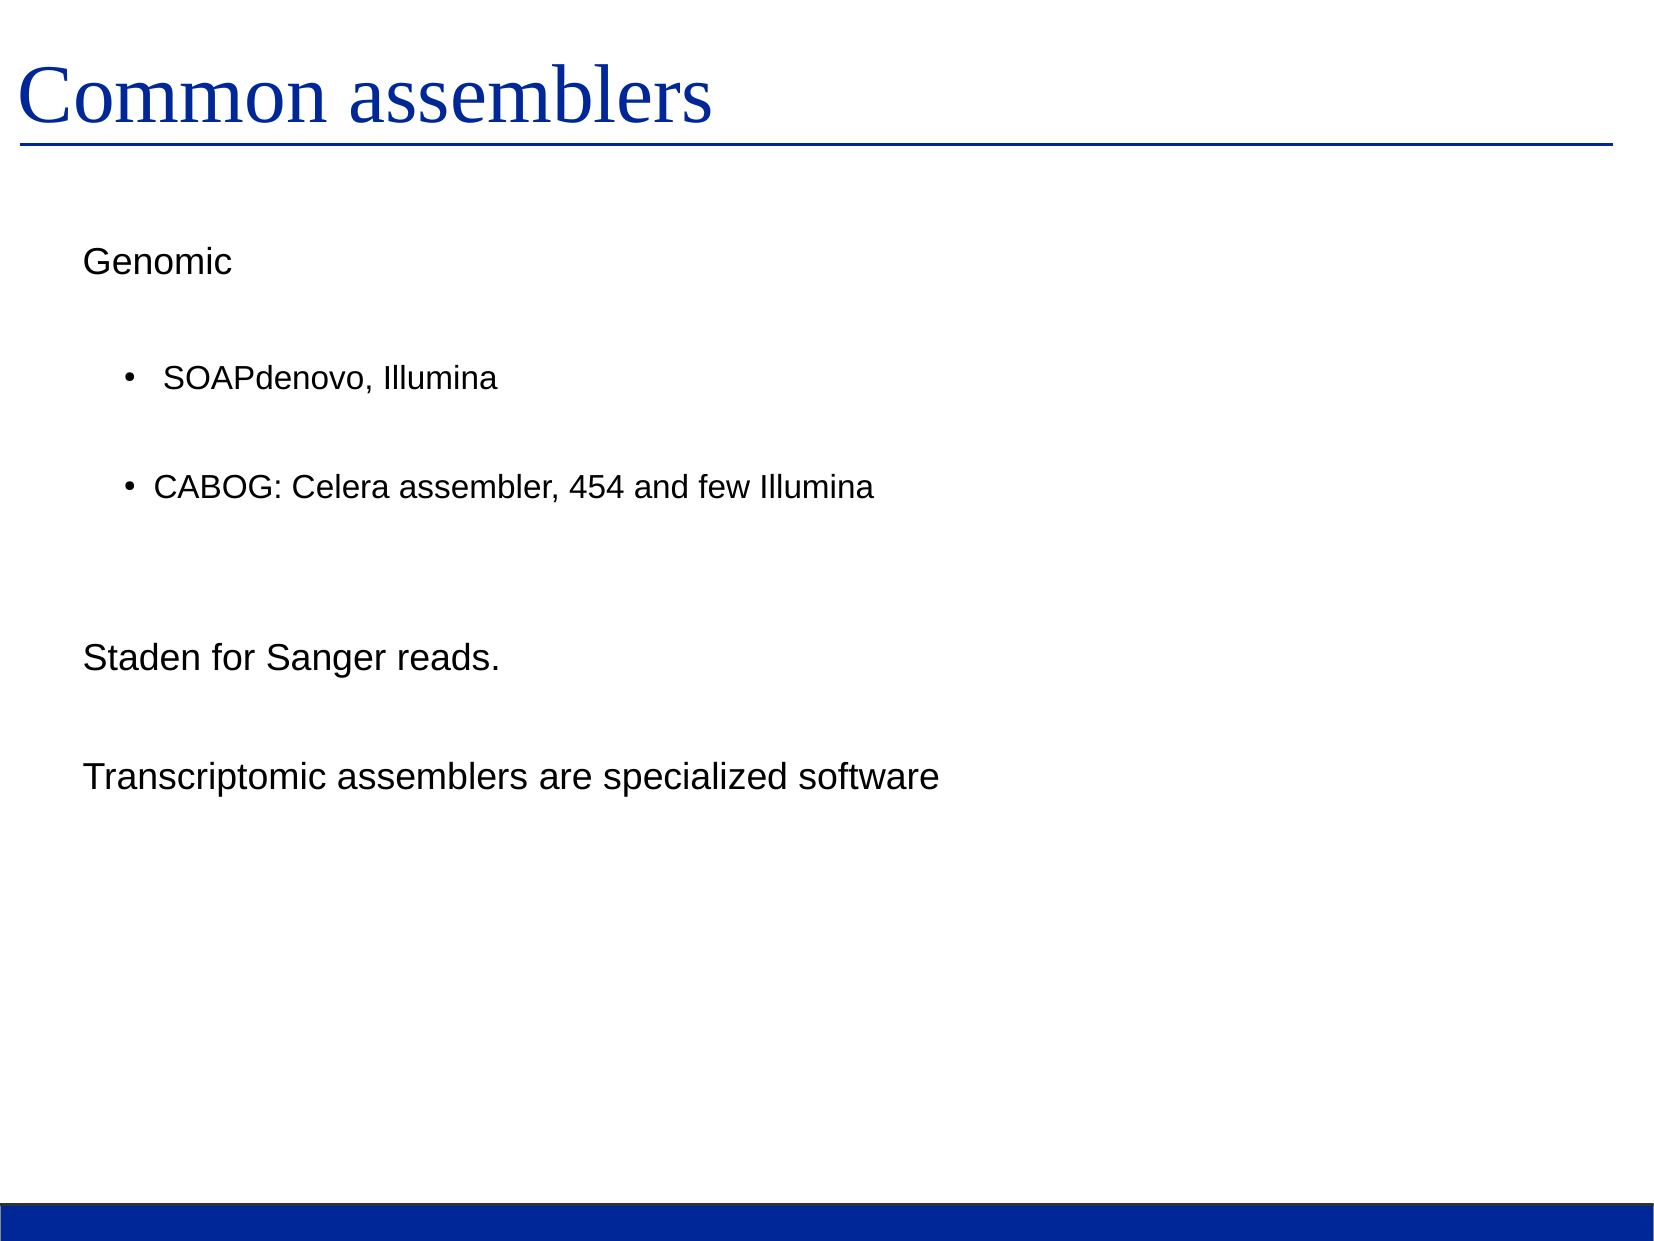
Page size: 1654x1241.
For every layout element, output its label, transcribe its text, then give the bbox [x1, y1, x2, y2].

list Genomic SOAPdenovo, Illumina CABOG: Celera assembler, 454 and few Illumina Staden for Sanger reads. Transcriptomic assemblers are specialized software [82, 240, 1571, 1109]
title Common assemblers [17, 0, 1589, 198]
